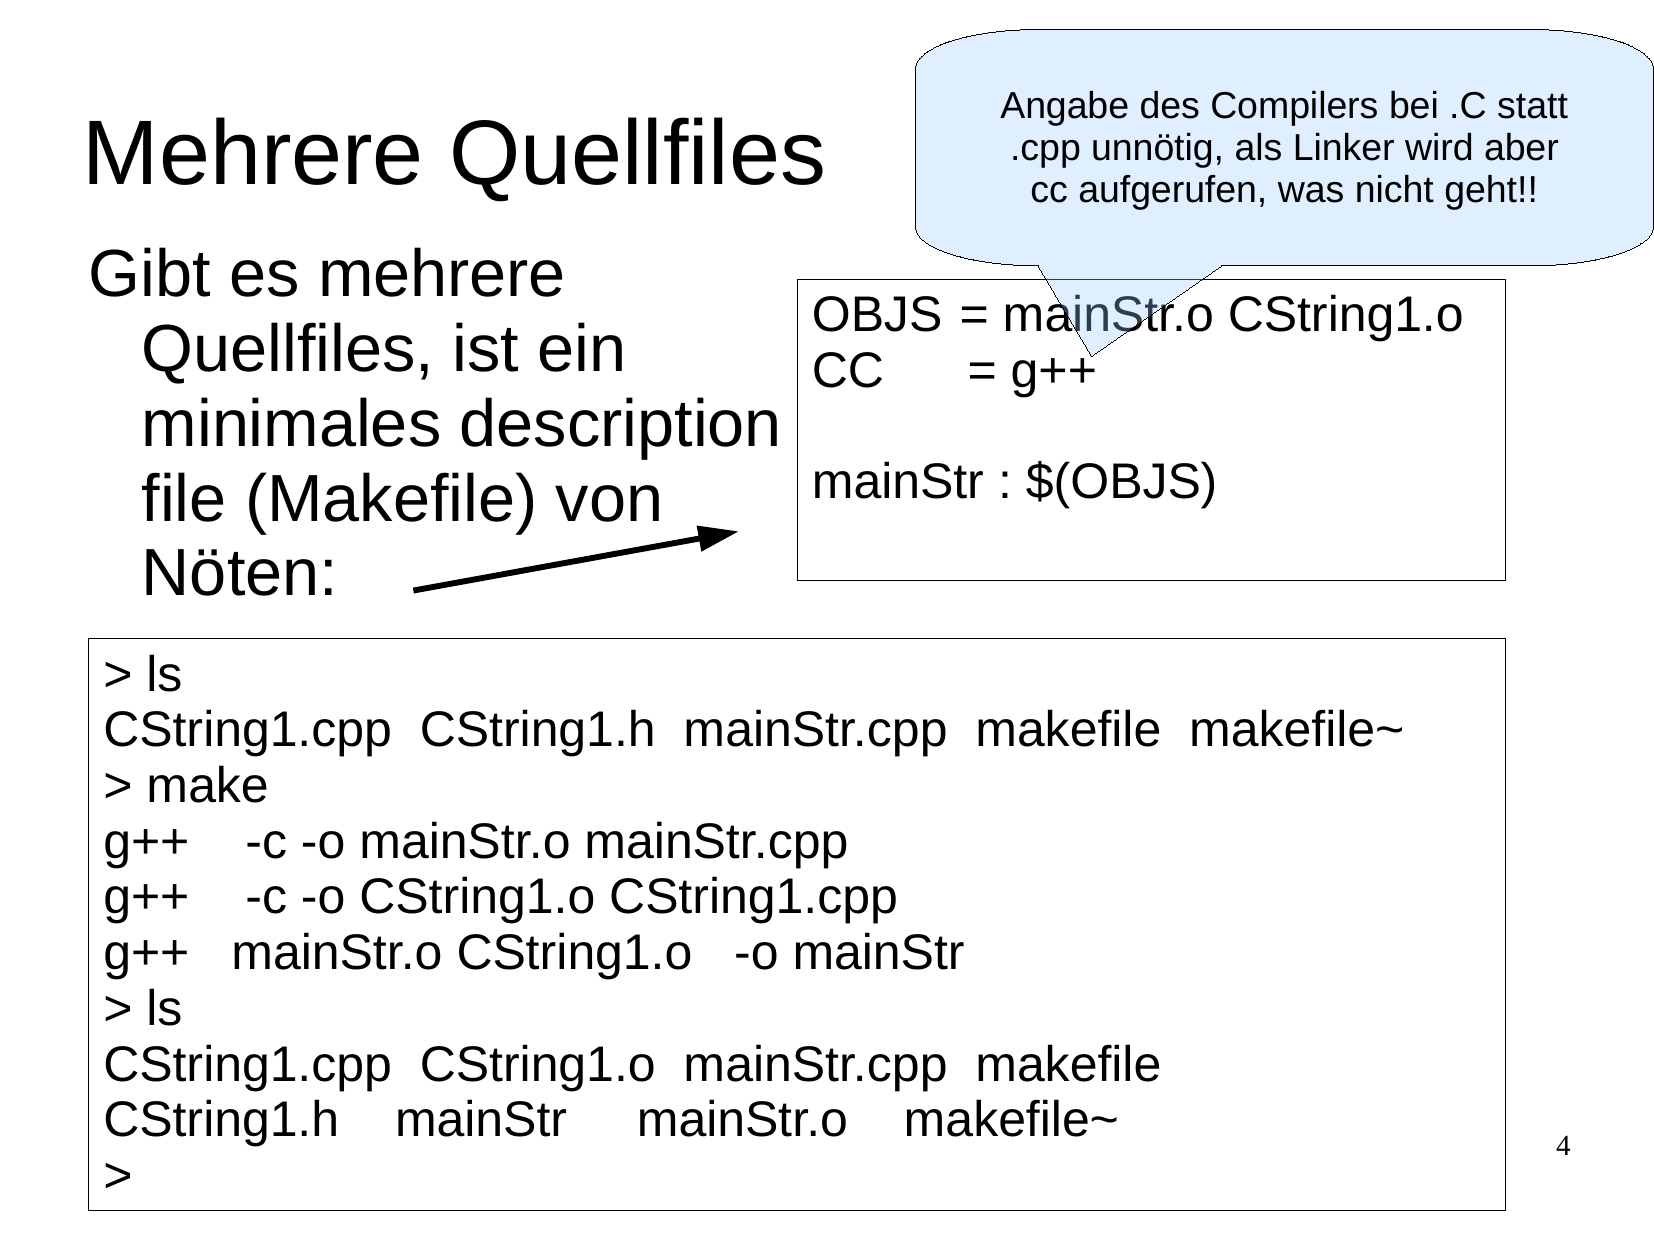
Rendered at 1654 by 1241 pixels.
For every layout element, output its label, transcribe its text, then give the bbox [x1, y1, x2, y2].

text_box OBJS = mainStr.o CString1.o CC = g++ mainStr : $(OBJS) [797, 279, 1506, 581]
title Mehrere Quellfiles [82, 49, 956, 257]
list Gibt es mehrere Quellfiles, ist ein minimales description file (Makefile) von Nöten: [71, 236, 798, 1055]
text_box > ls CString1.cpp CString1.h mainStr.cpp makefile makefile~ > make g++ -c -o mainStr.o mainStr.cpp g++ -c -o CString1.o CString1.cpp g++ mainStr.o CString1.o -o mainStr > ls CString1.cpp CString1.o mainStr.cpp makefile CString1.h mainStr mainStr.o makefile~ > [88, 638, 1506, 1211]
text_box Angabe des Compilers bei .C statt .cpp unnötig, als Linker wird aber cc aufgerufen, was nicht geht!! [915, 29, 1654, 357]
